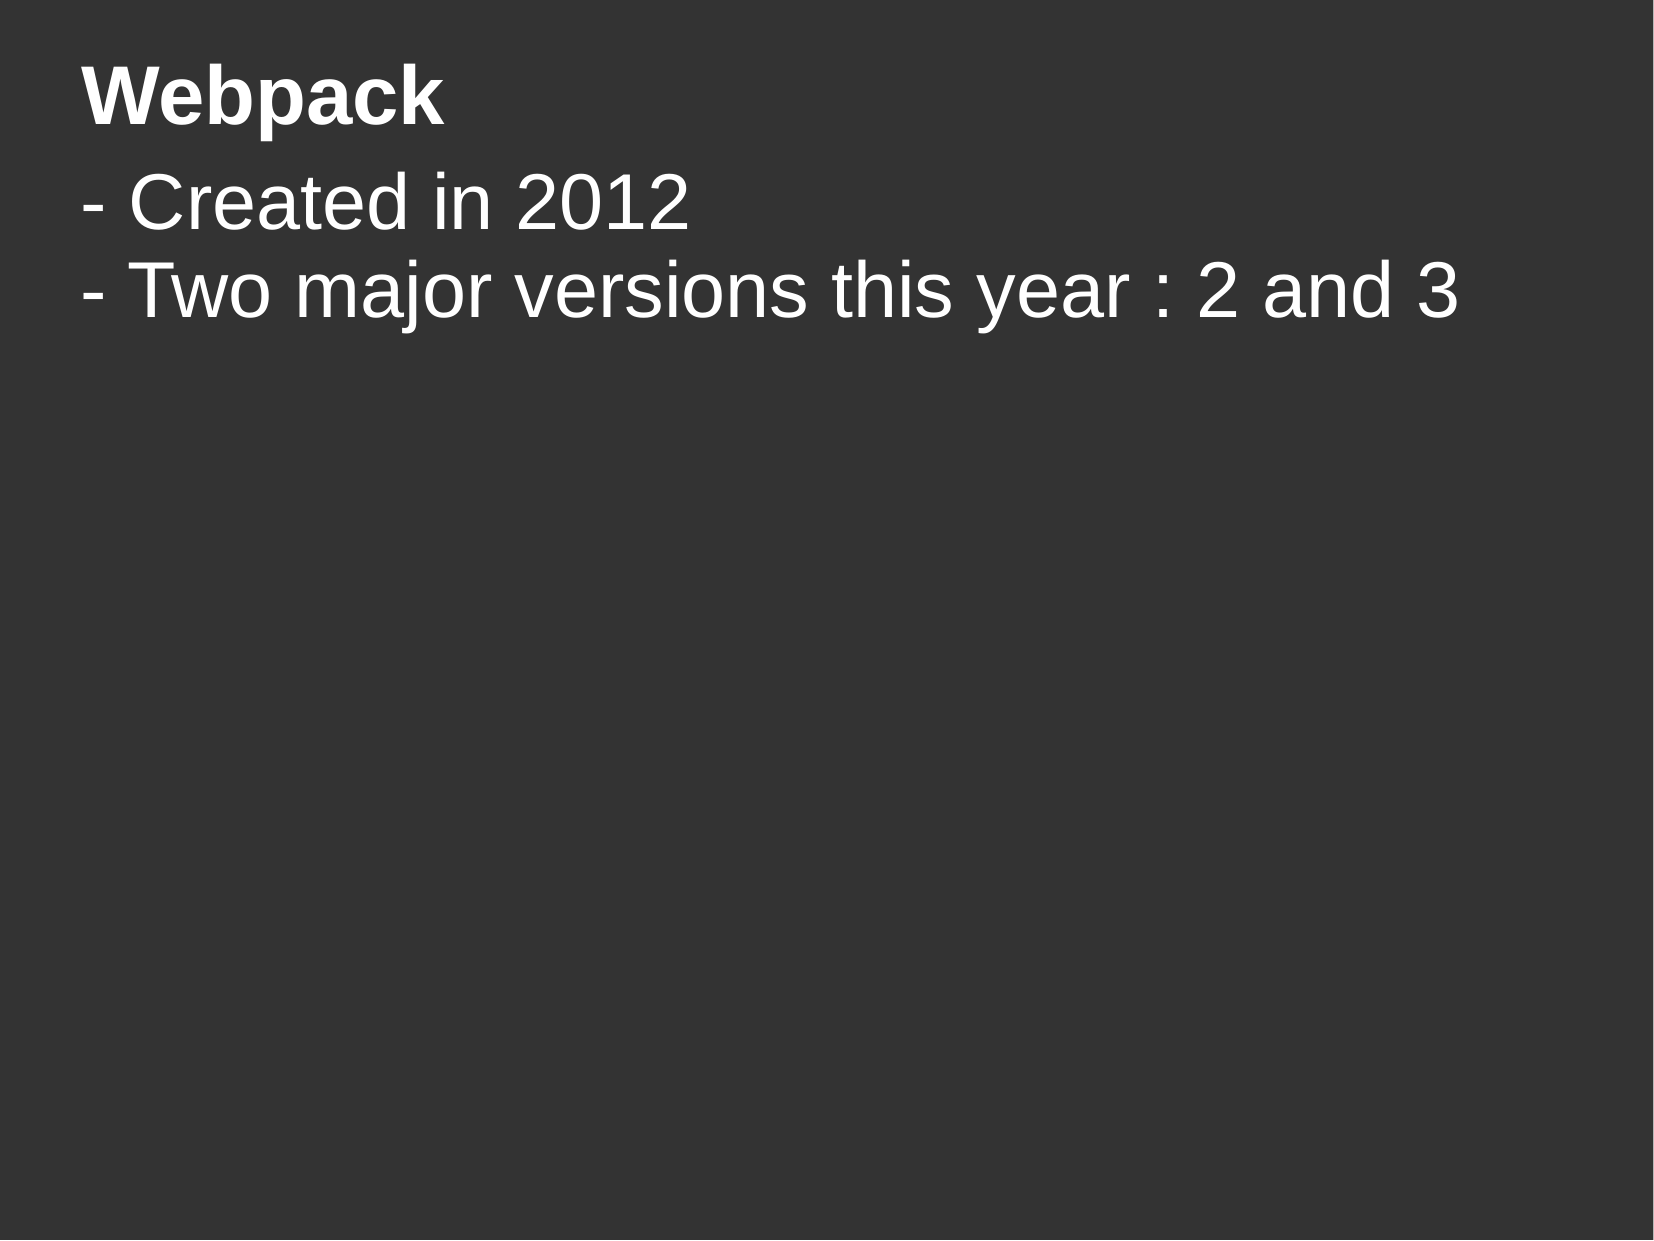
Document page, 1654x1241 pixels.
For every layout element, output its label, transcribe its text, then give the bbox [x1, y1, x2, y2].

title Webpack [81, 49, 1570, 257]
title - Created in 2012 - Two major versions this year : 2 and 3 [80, 157, 1654, 773]
